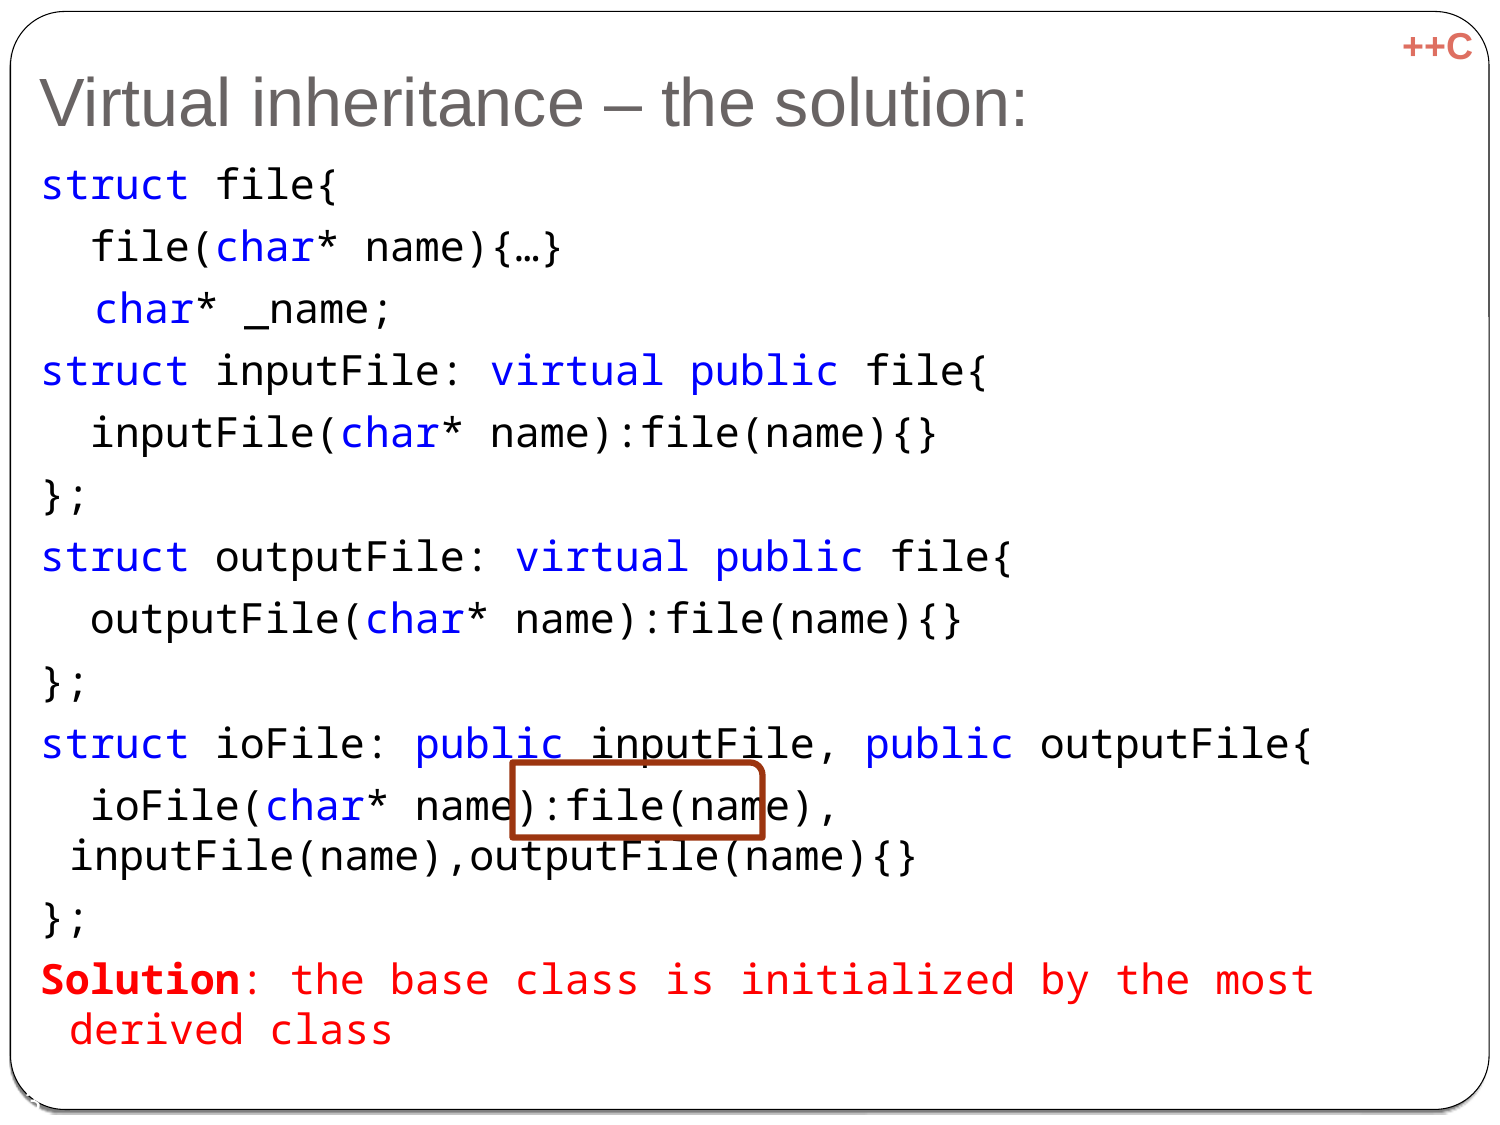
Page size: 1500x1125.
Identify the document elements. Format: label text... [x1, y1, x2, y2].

title Virtual inheritance – the solution: [24, 50, 1425, 149]
list struct file{ file(char* name){…} char* _name; struct inputFile: virtual public file{ inputFile(char* name):file(name){} }; struct outputFile: virtual public file{ outputFile(char* name):file(name){} }; struct ioFile: public inputFile, public outputFile{ ioFile(char* name):file(name), inputFile(name),outputFile(name){} }; Solution: the base class is initialized by the most derived class [24, 149, 1500, 1050]
slide_number <number> [0, 1074, 50, 1125]
